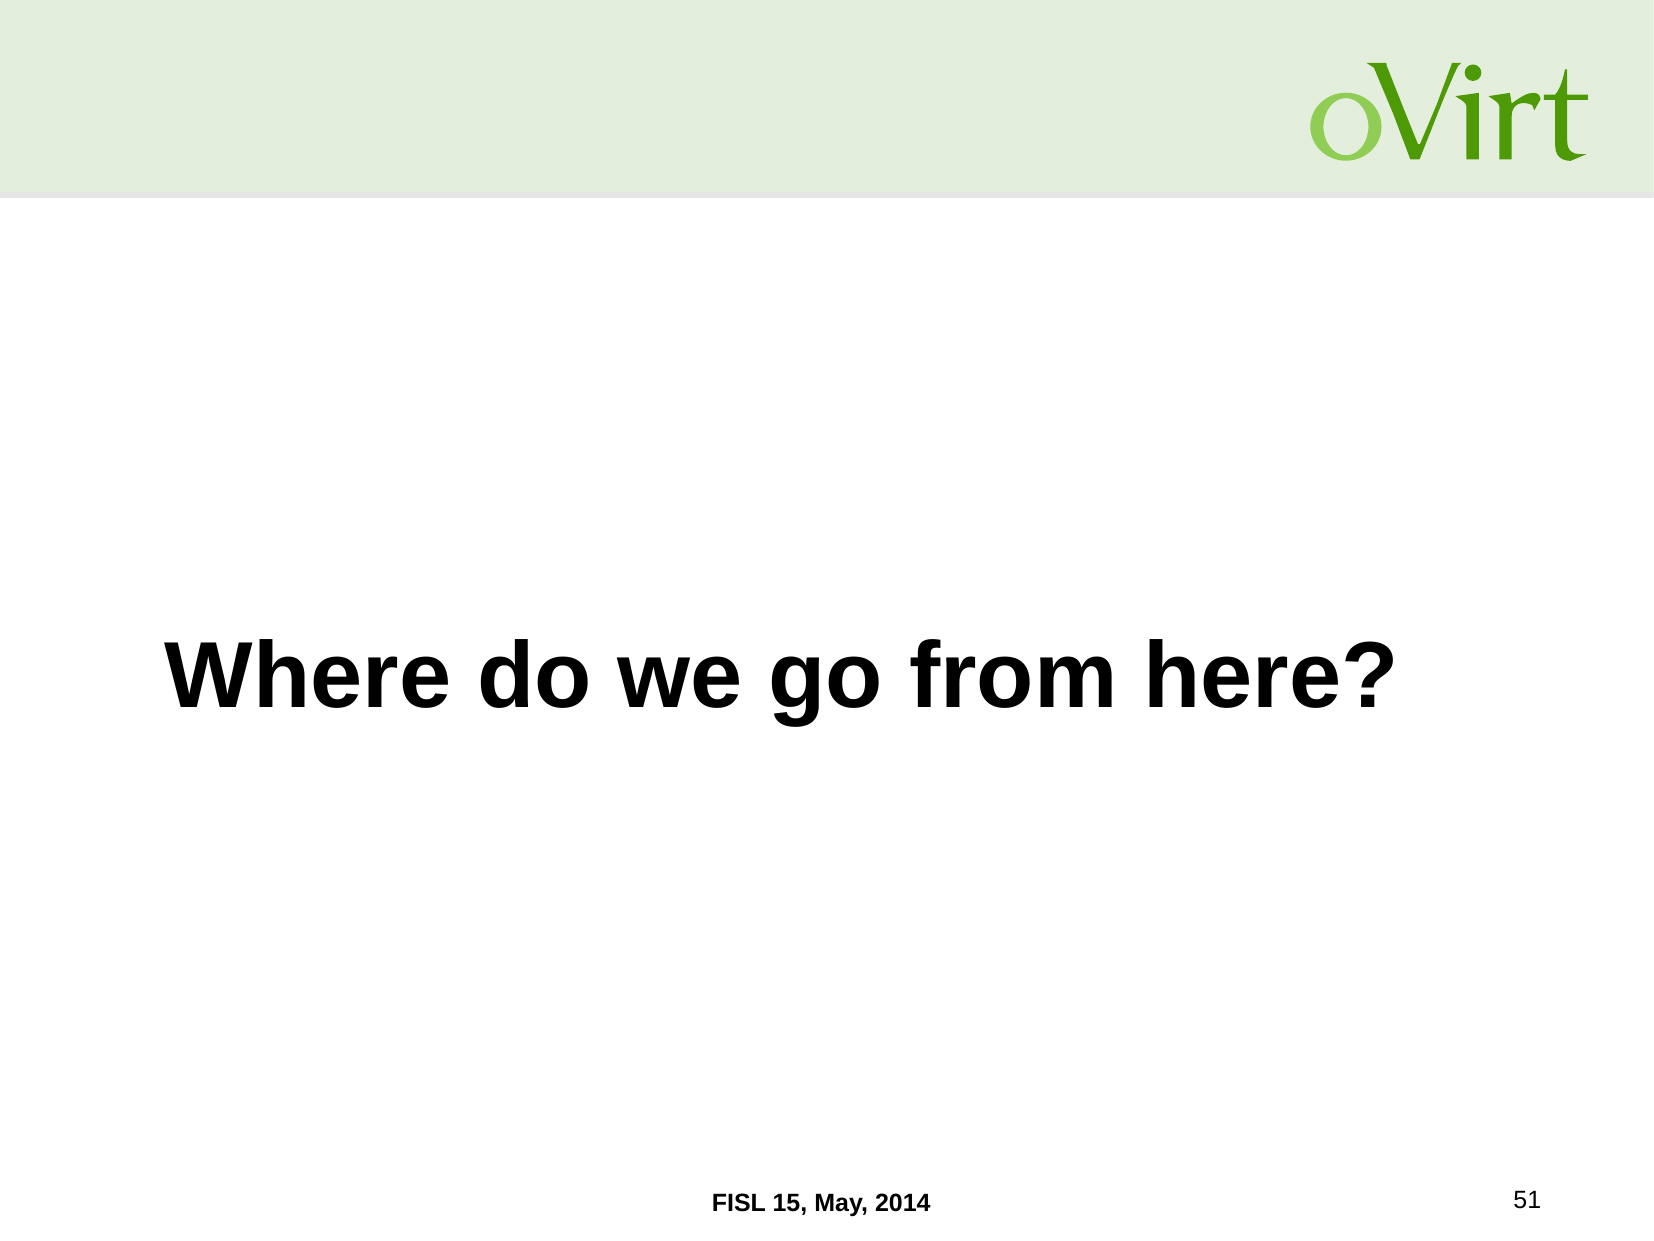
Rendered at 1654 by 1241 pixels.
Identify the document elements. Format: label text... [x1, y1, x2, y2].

text_box Where do we go from here? [150, 615, 1654, 750]
